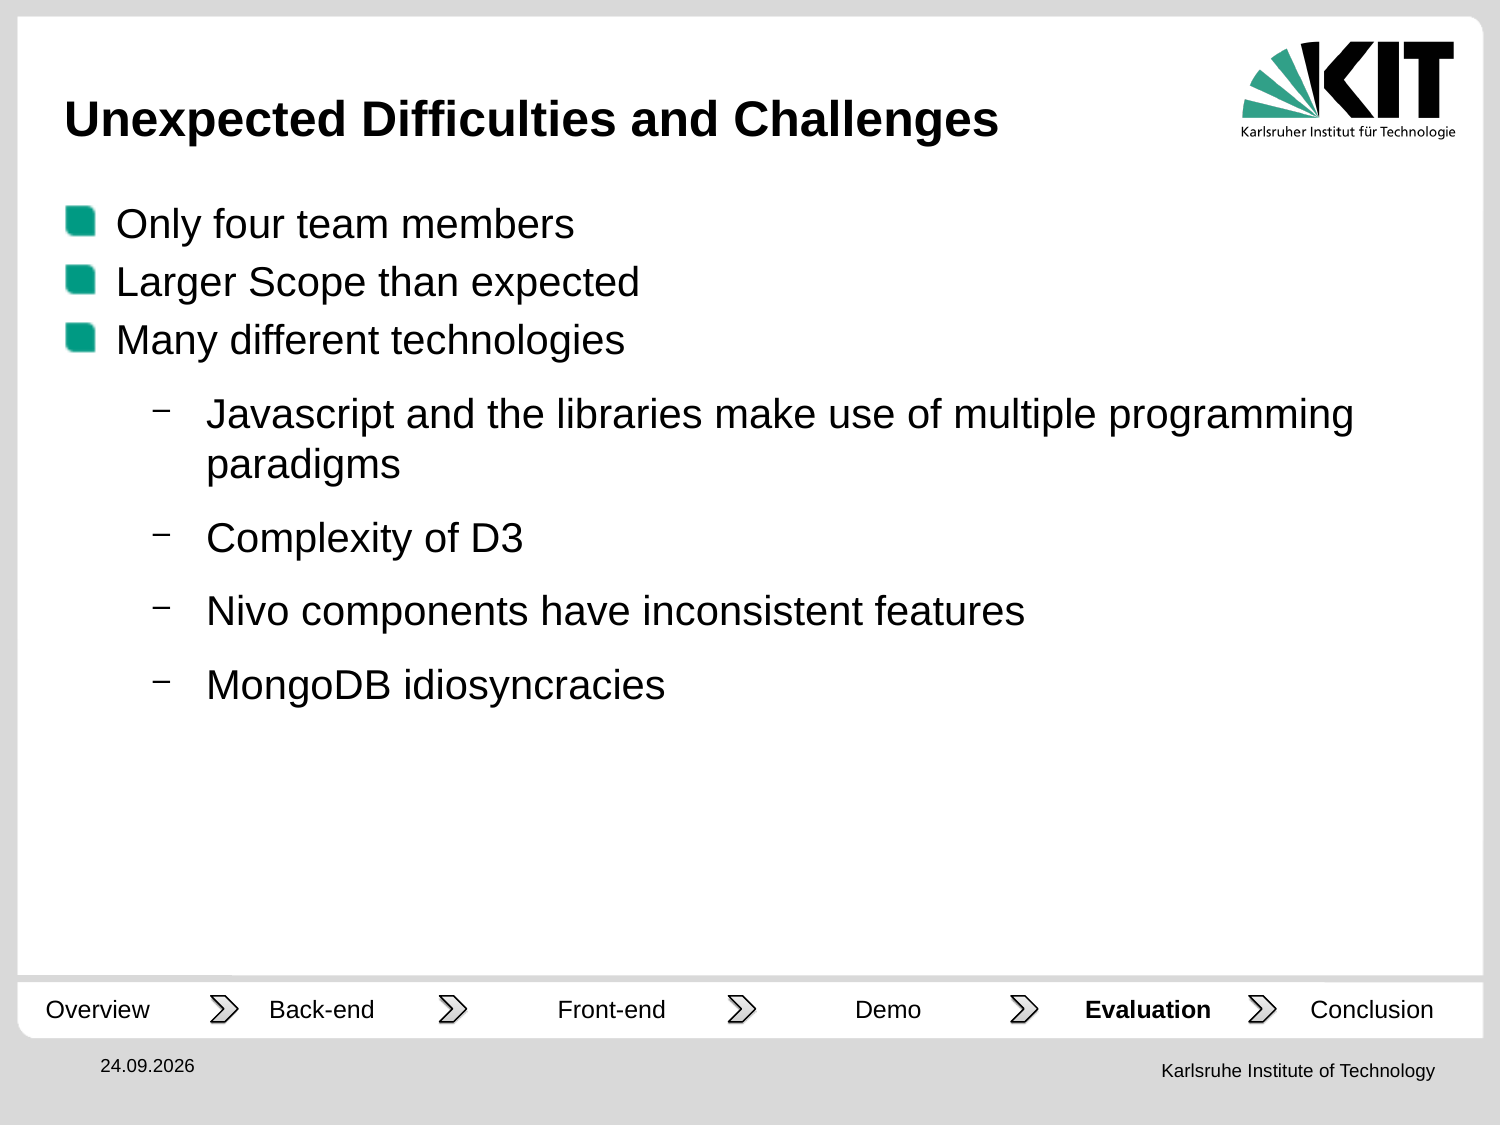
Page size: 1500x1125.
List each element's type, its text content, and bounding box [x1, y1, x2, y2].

text_box Demo [840, 986, 937, 1031]
text_box [439, 995, 467, 1022]
text_box Back-end [254, 986, 418, 1031]
text_box Front-end [542, 986, 682, 1031]
picture [0, 0, 1500, 1125]
text_box Evaluation [1070, 986, 1227, 1031]
list Only four team members Larger Scope than expected Many different technologies Javascript and the libraries make use of multiple programming paradigms Complexity of D3 Nivo components have inconsistent features MongoDB idiosyncracies [64, 196, 1436, 966]
title Unexpected Difficulties and Challenges [64, 54, 1198, 147]
text_box [1010, 995, 1038, 1022]
text_box Conclusion [1295, 986, 1500, 1031]
text_box [728, 995, 756, 1022]
text_box [1248, 995, 1277, 1022]
text_box 13.04.2019 [100, 1053, 272, 1113]
text_box [210, 995, 238, 1022]
text_box Overview [30, 986, 194, 1031]
